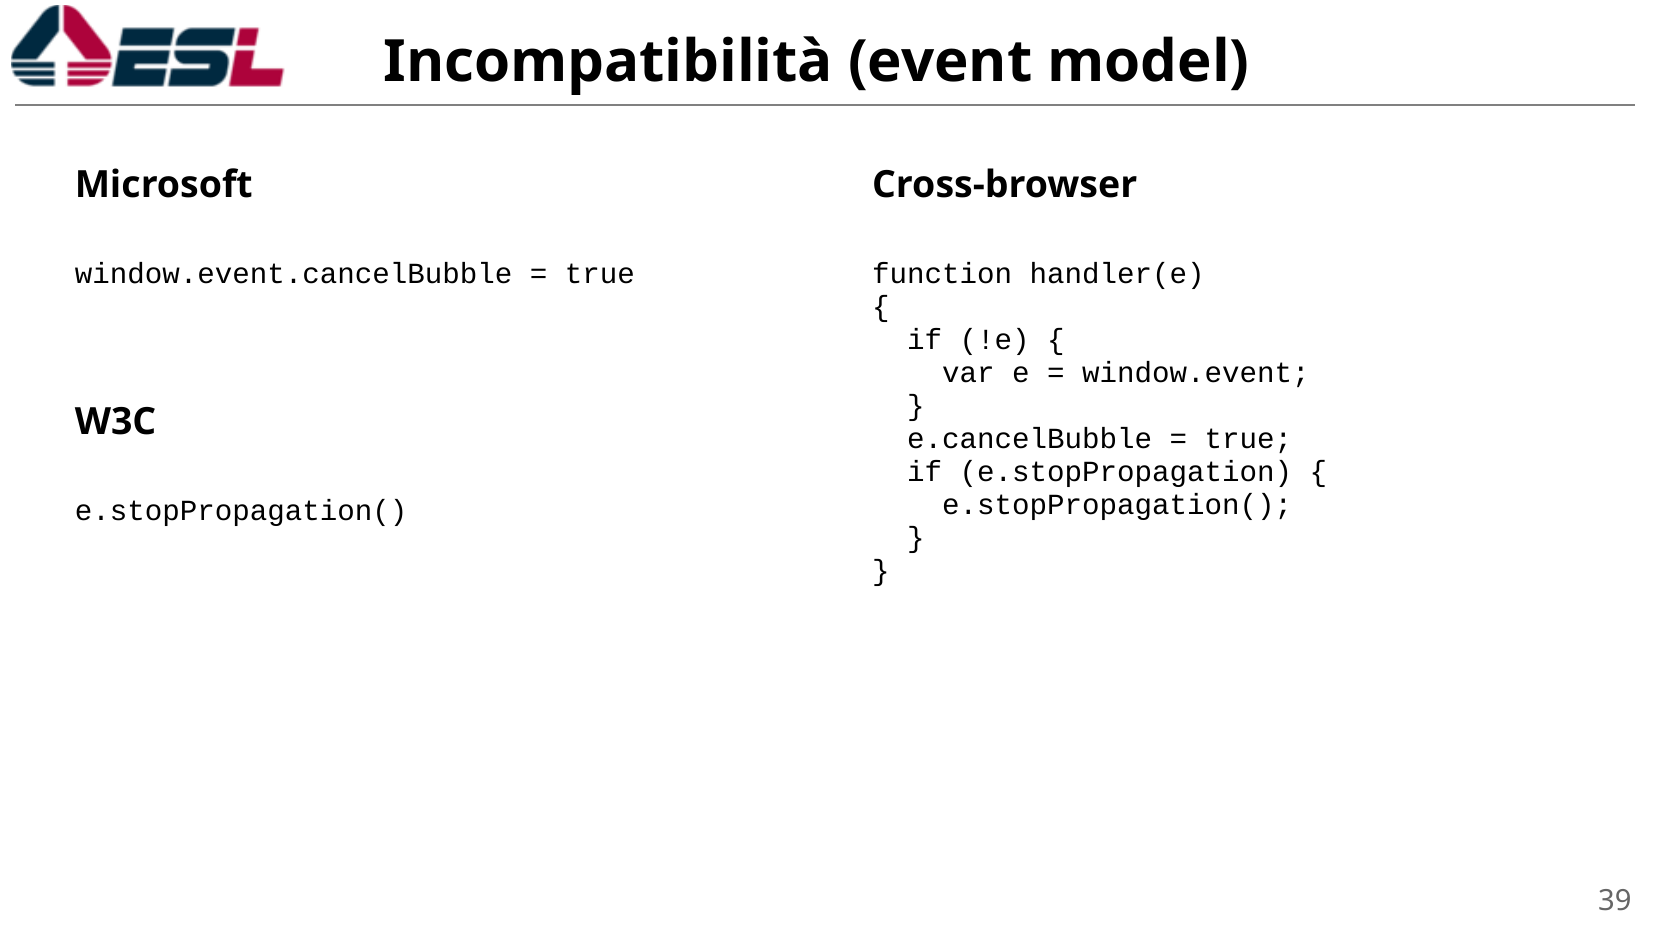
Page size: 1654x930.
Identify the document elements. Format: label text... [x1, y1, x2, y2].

text_box Microsoft window.event.cancelBubble = true W3C e.stopPropagation() [60, 150, 691, 871]
text_box Cross-browser function handler(e) { if (!e) { var e = window.event; } e.cancelBubble = true; if (e.stopPropagation) { e.stopPropagation(); } } [857, 150, 1606, 871]
title Incompatibilità (event model) [335, 0, 1653, 103]
picture [11, 5, 288, 90]
